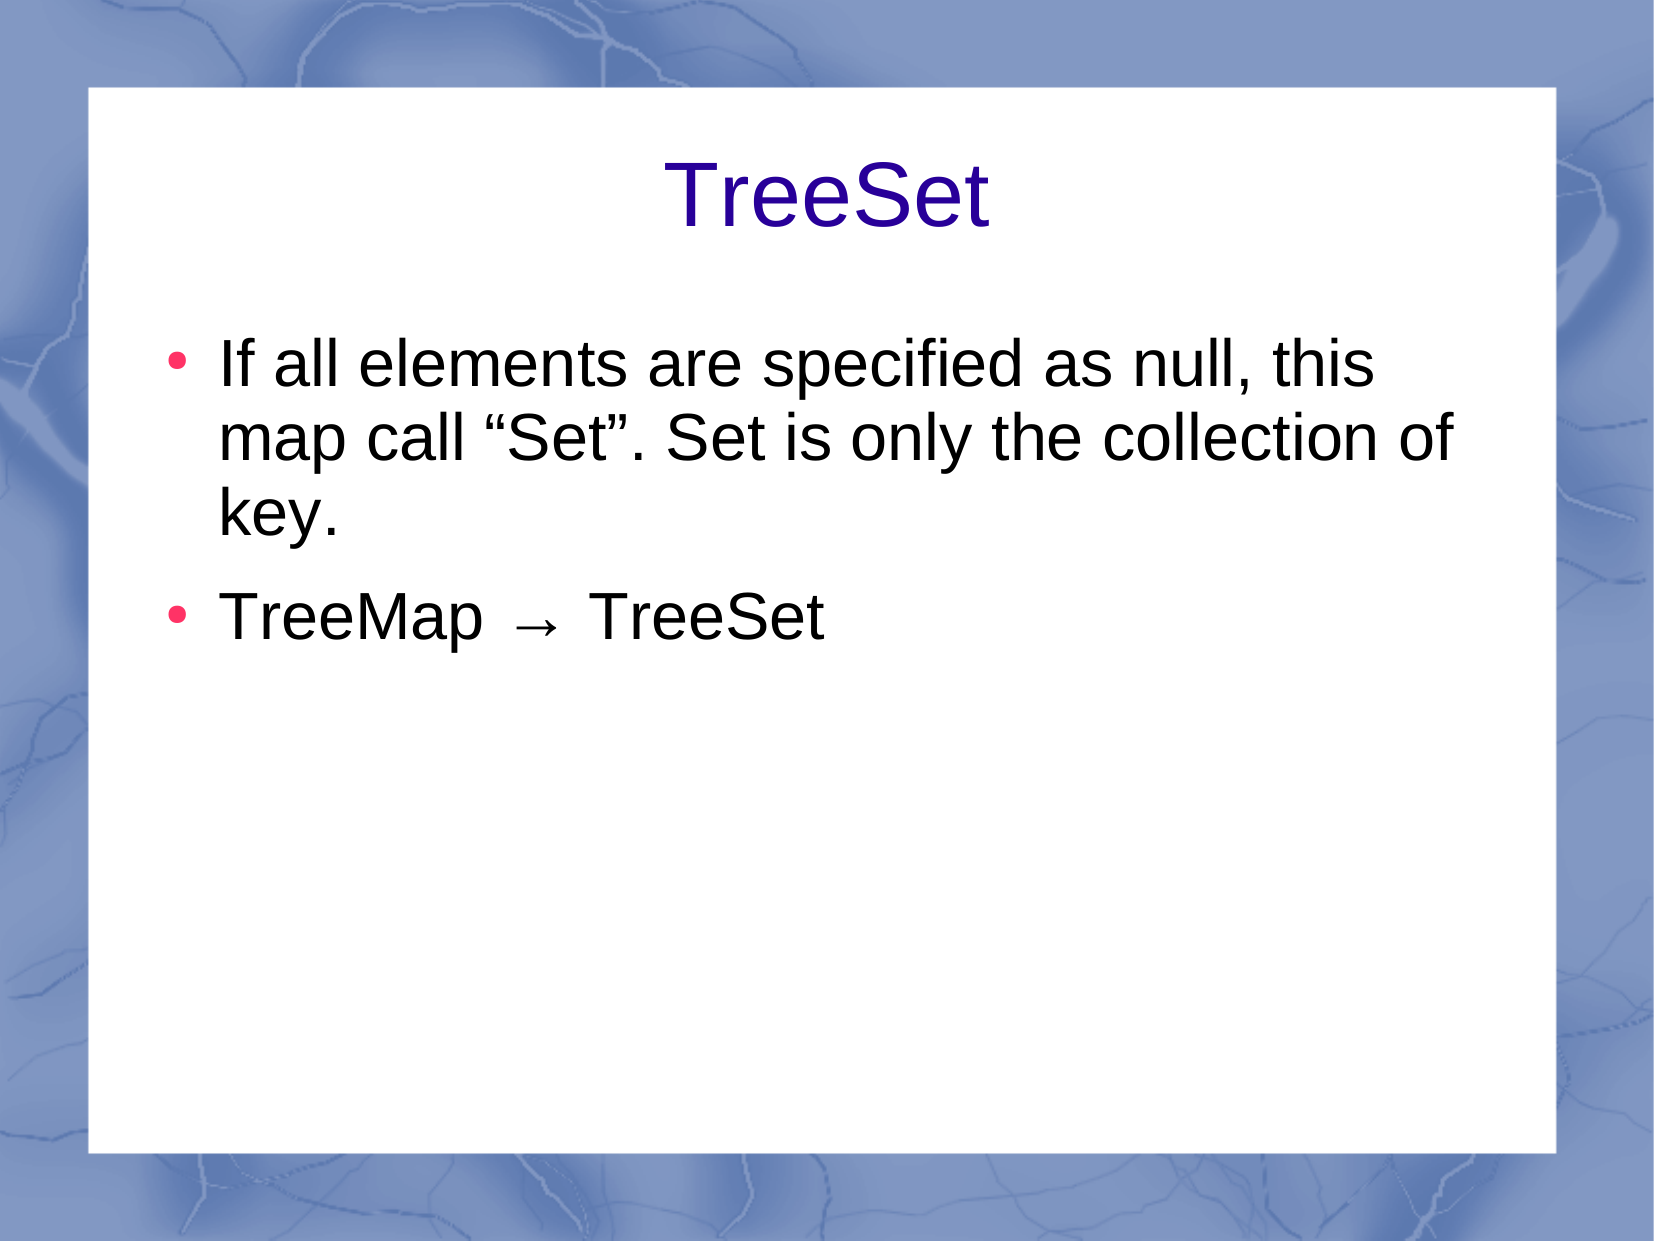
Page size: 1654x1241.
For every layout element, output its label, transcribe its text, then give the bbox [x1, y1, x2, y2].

picture [0, 0, 1654, 1241]
list If all elements are specified as null, this map call “Set”. Set is only the collection of key. TreeMap → TreeSet [147, 325, 1506, 996]
title TreeSet [118, 98, 1536, 291]
